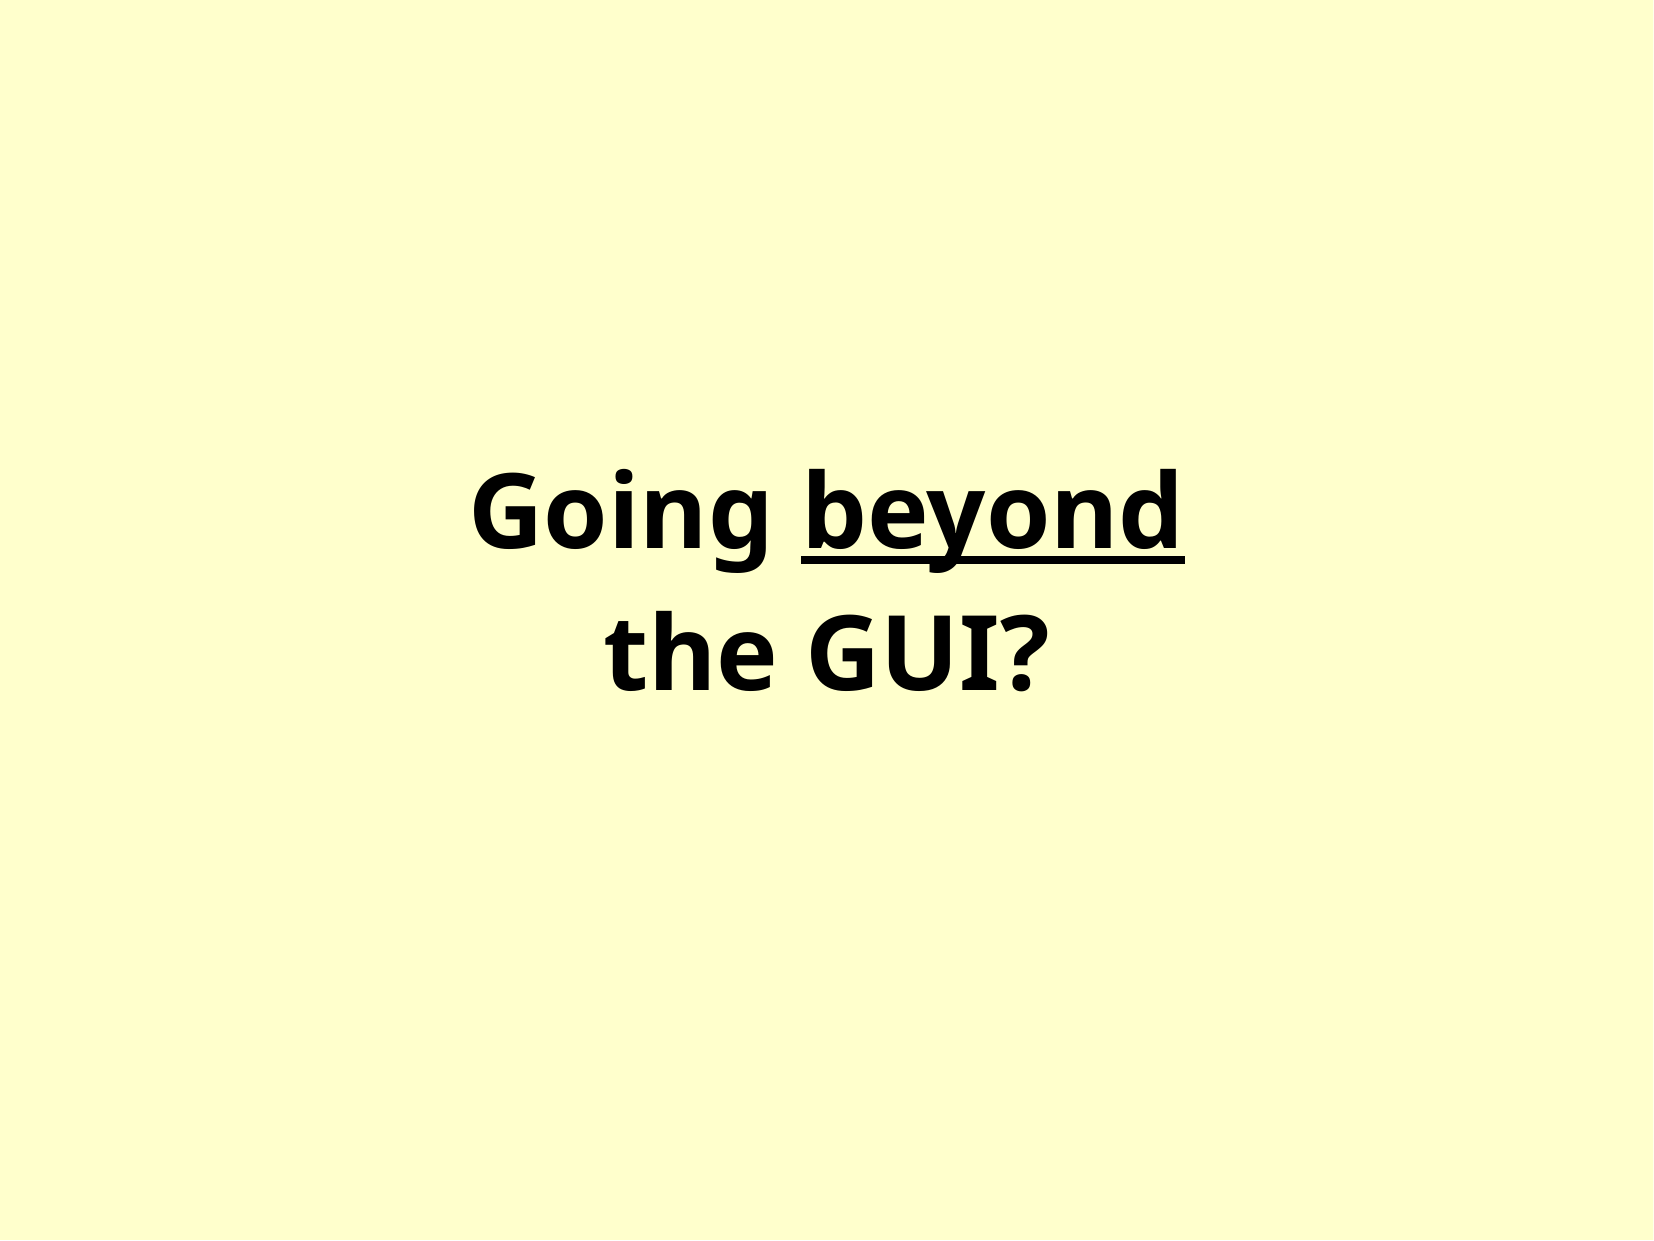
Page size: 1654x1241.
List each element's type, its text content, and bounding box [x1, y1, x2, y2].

subtitle Going beyond the GUI? [82, 49, 1571, 1109]
